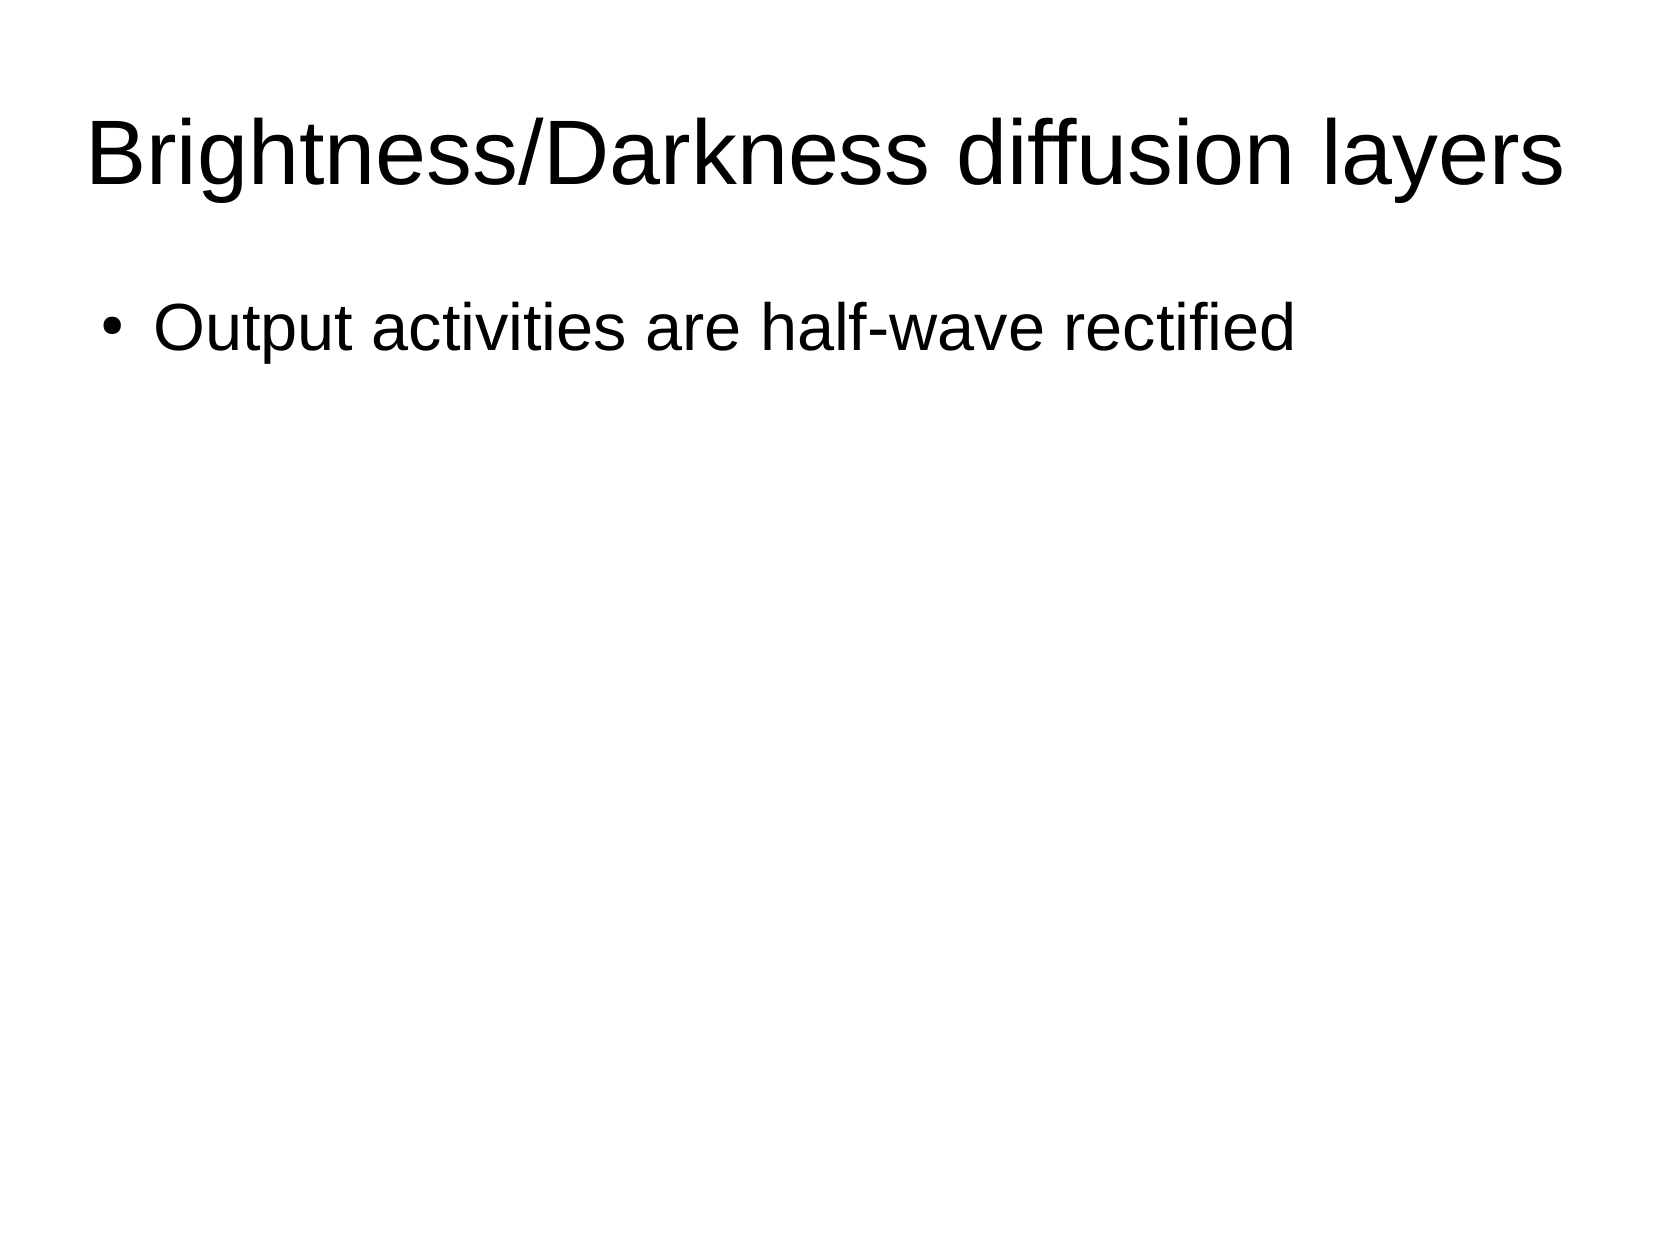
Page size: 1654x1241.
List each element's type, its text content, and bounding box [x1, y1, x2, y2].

list Output activities are half-wave rectified [82, 290, 1571, 1010]
title Brightness/Darkness diffusion layers [82, 49, 1571, 257]
